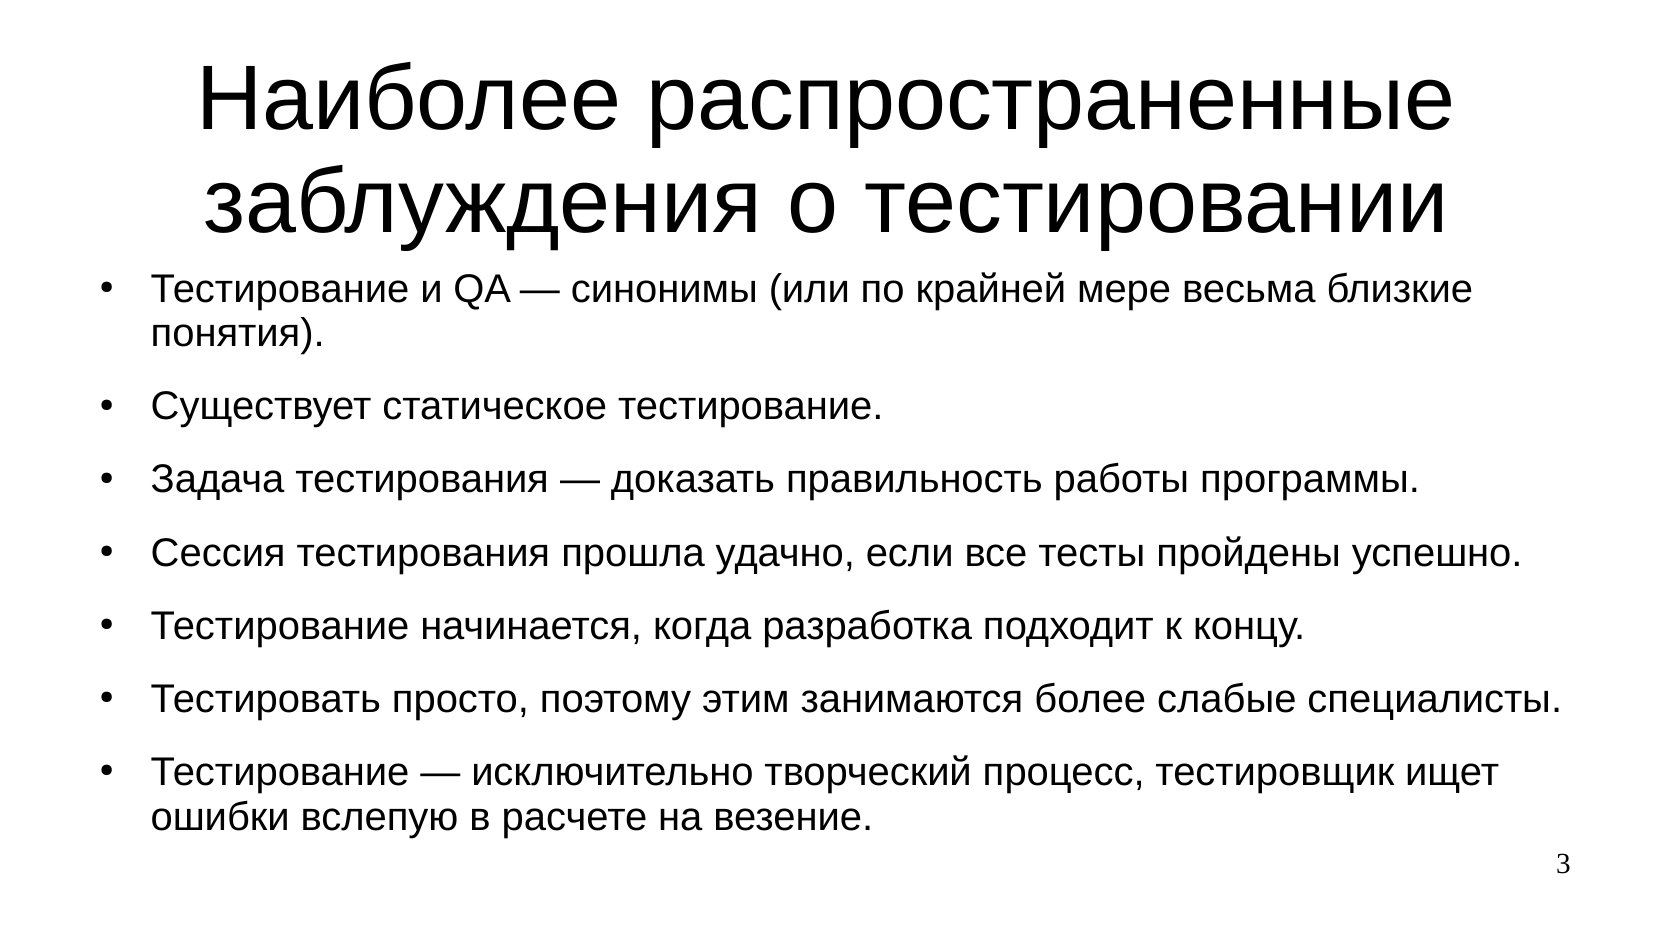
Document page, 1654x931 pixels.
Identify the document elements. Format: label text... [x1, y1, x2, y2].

title Наиболее распространенные заблуждения о тестировании [29, 29, 1625, 269]
list Тестирование и QA — синонимы (или по крайней мере весьма близкие понятия). Существует статическое тестирование. Задача тестирования — доказать правильность работы программы. Сессия тестирования прошла удачно, если все тесты пройдены успешно. Тестирование начинается, когда разработка подходит к концу. Тестировать просто, поэтому этим занимаются более слабые специалисты. Тестирование — исключительно творческий процесс, тестировщик ищет ошибки вслепую в расчете на везение. [82, 265, 1571, 886]
